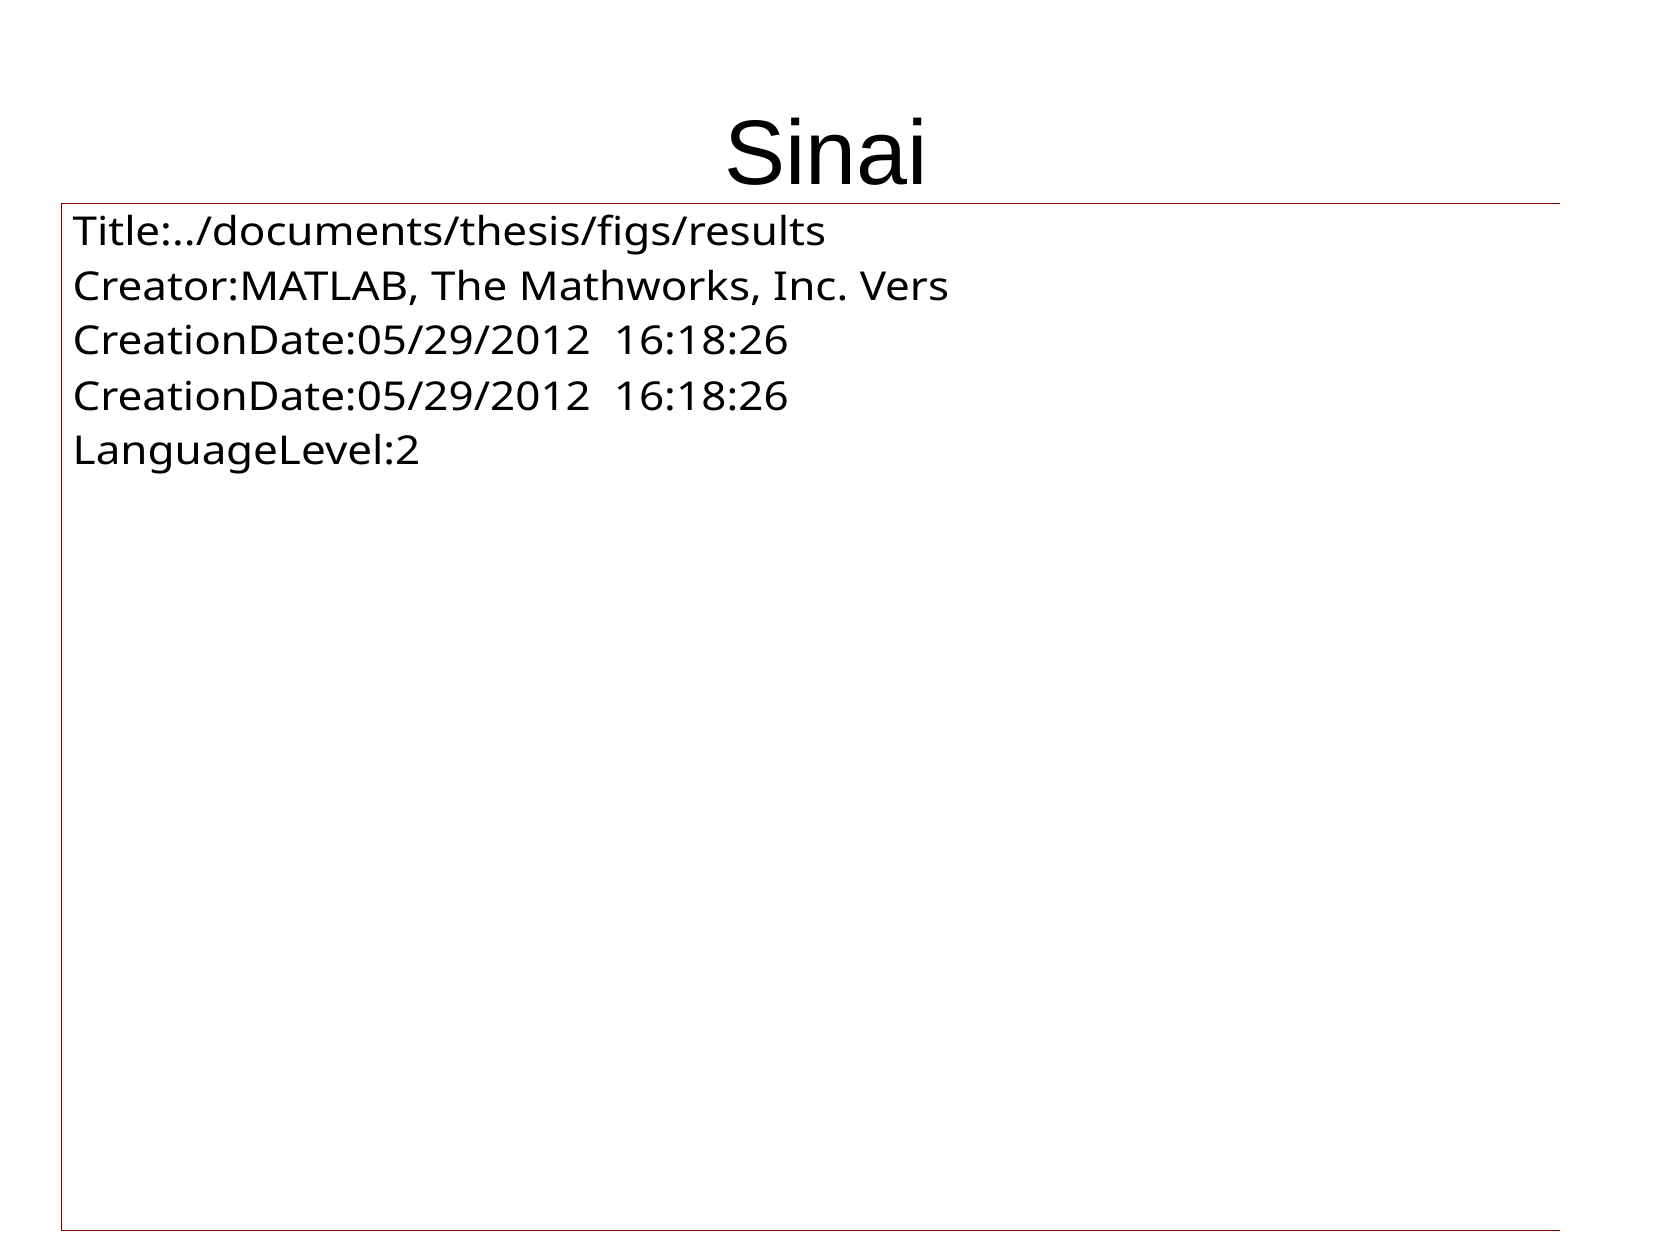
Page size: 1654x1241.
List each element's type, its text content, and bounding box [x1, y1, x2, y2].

title Sinai [82, 49, 1571, 257]
picture [58, 200, 1561, 1231]
